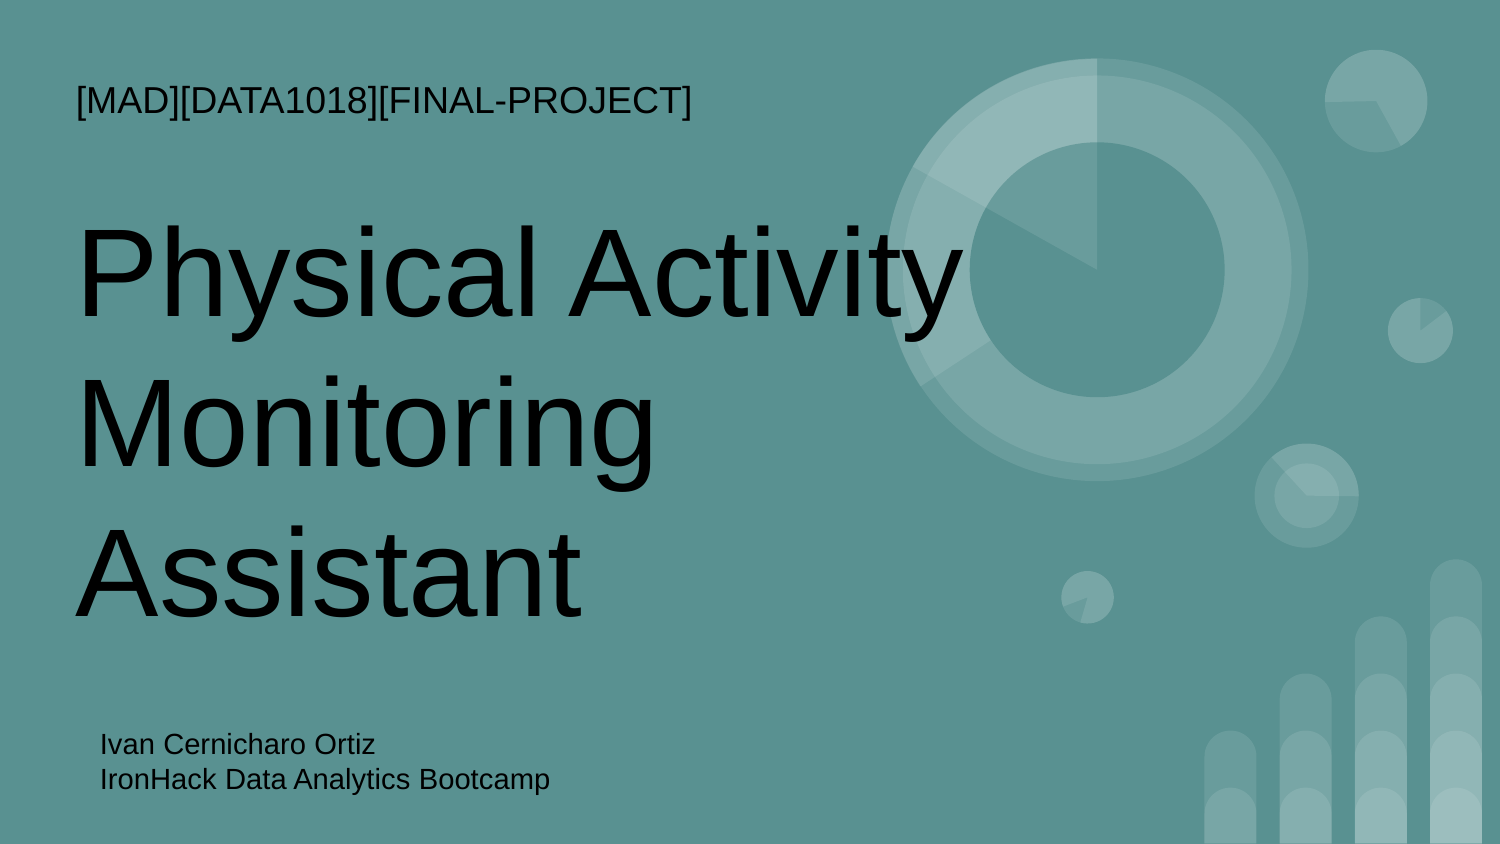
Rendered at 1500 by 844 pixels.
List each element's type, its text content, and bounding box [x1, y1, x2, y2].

text_box Ivan Cernicharo Ortiz IronHack Data Analytics Bootcamp [84, 710, 1055, 814]
text_box [MAD][DATA1018][FINAL-PROJECT] [60, 60, 1055, 170]
text_box Physical Activity Monitoring Assistant [60, 176, 1023, 652]
